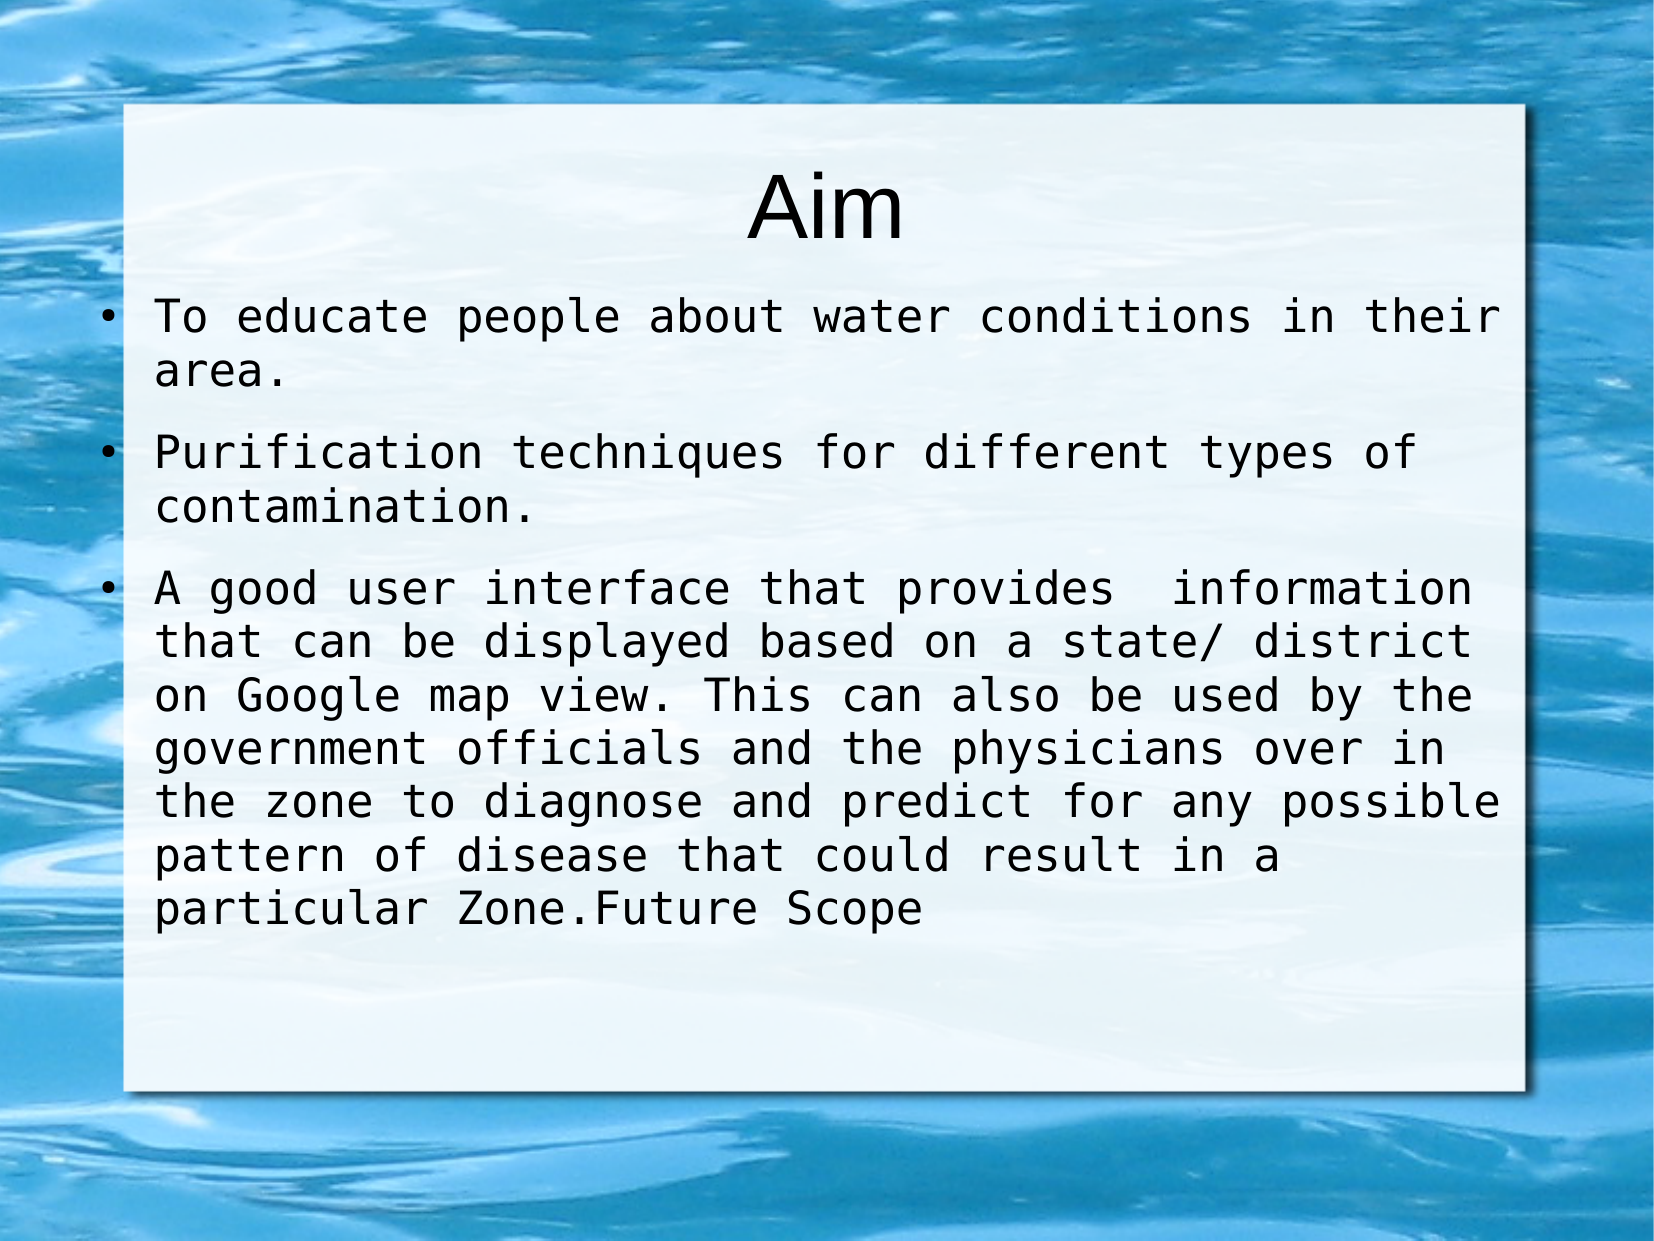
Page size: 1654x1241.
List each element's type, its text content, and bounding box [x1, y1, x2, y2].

picture [0, 0, 1654, 1241]
list To educate people about water conditions in their area. Purification techniques for different types of contamination. A good user interface that provides information that can be displayed based on a state/ district on Google map view. This can also be used by the government officials and the physicians over in the zone to diagnose and predict for any possible pattern of disease that could result in a particular Zone.Future Scope [82, 290, 1538, 1010]
title Aim [147, 98, 1506, 290]
